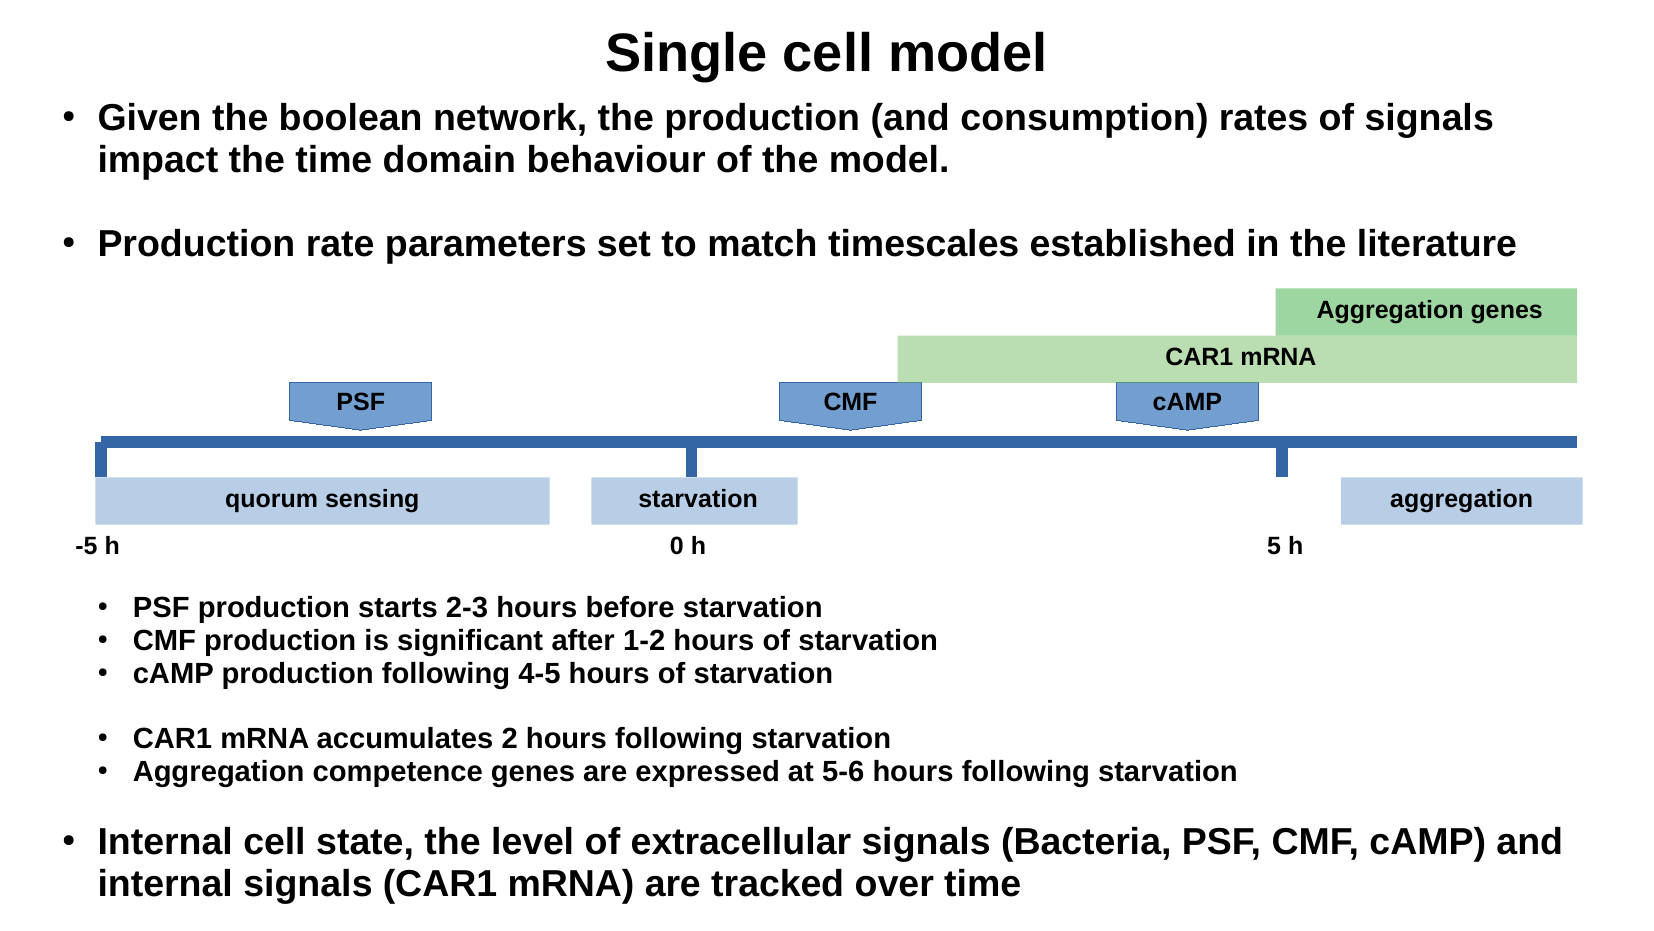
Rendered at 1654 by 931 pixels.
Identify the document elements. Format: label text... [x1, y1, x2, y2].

text_box CAR1 mRNA [897, 335, 1578, 383]
text_box -5 h [53, 524, 142, 572]
text_box cAMP [1116, 383, 1259, 431]
text_box CMF [779, 382, 922, 431]
title Single cell model [23, 0, 1630, 107]
text_box quorum sensing [95, 477, 550, 525]
text_box aggregation [1341, 477, 1583, 525]
text_box starvation [591, 477, 798, 525]
text_box 5 h [1241, 524, 1330, 572]
text_box Aggregation genes [1275, 288, 1578, 336]
text_box 0 h [644, 524, 733, 572]
text_box Given the boolean network, the production (and consumption) rates of signals impact the time domain behaviour of the model. Production rate parameters set to match timescales established in the literature PSF production starts 2-3 hours before starvation CMF production is significant after 1-2 hours of starvation cAMP production following 4-5 hours of starvation CAR1 mRNA accumulates 2 hours following starvation Aggregation competence genes are expressed at 5-6 hours following starvation Internal cell state, the level of extracellular signals (Bacteria, PSF, CMF, cAMP) and internal signals (CAR1 mRNA) are tracked over time [47, 47, 1619, 913]
text_box PSF [289, 382, 432, 431]
